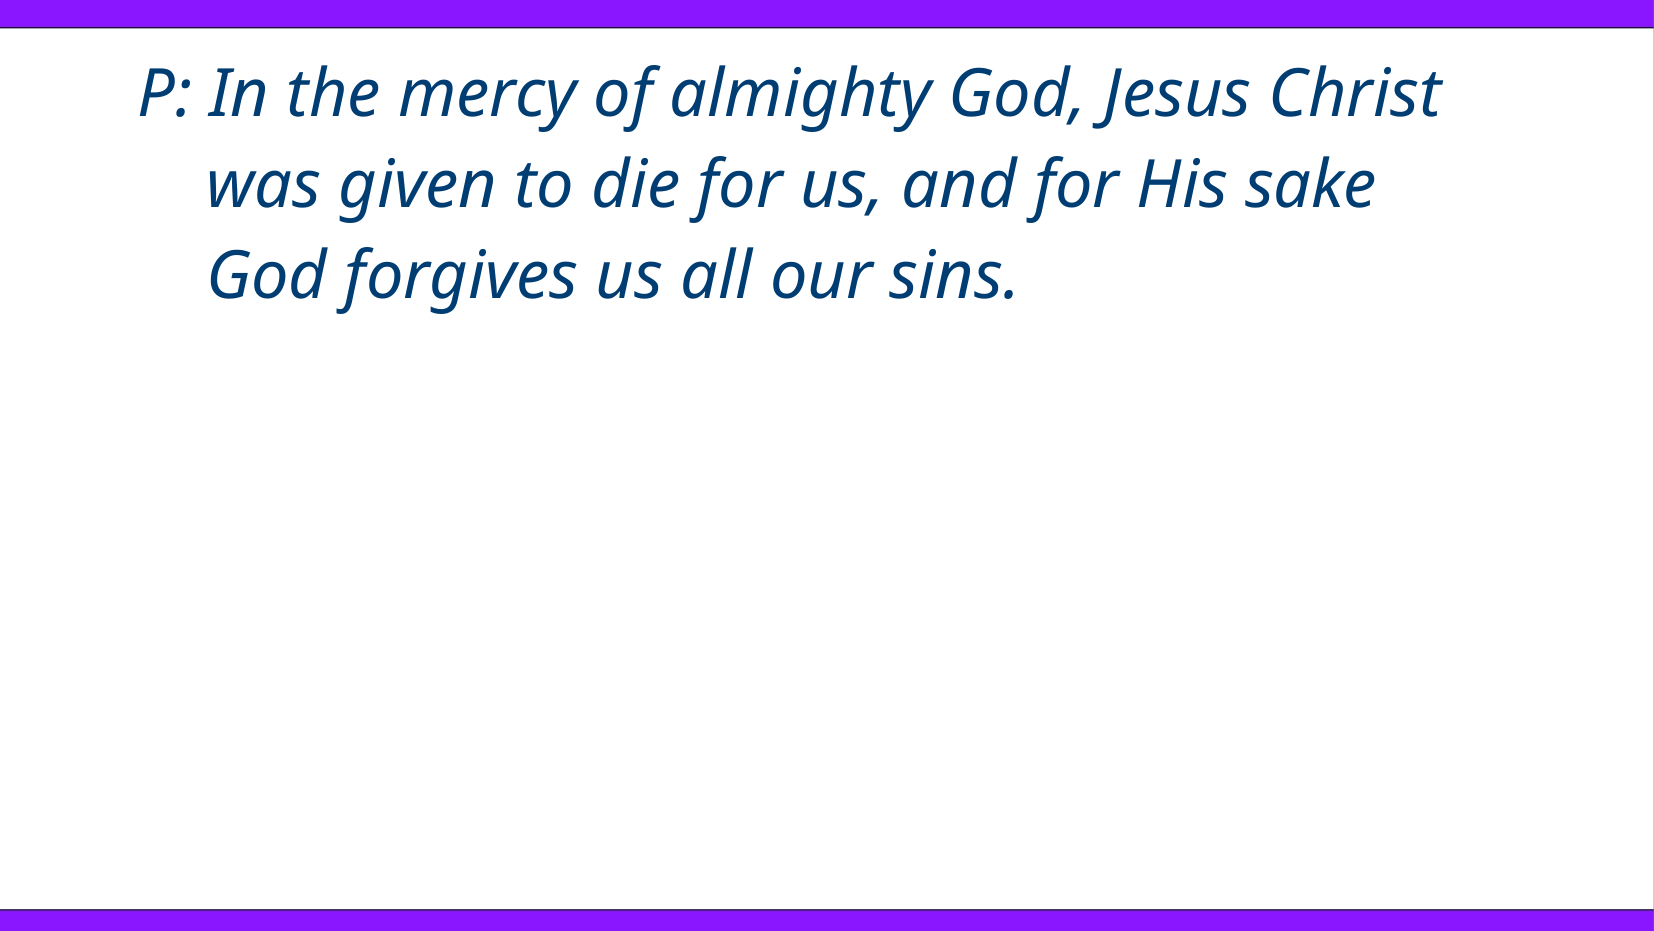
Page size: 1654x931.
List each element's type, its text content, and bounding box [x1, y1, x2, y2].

text_box P: In the mercy of almighty God, Jesus Christ was given to die for us, and for His sake God forgives us all our sins. [122, 38, 1533, 346]
picture [0, 0, 1654, 931]
